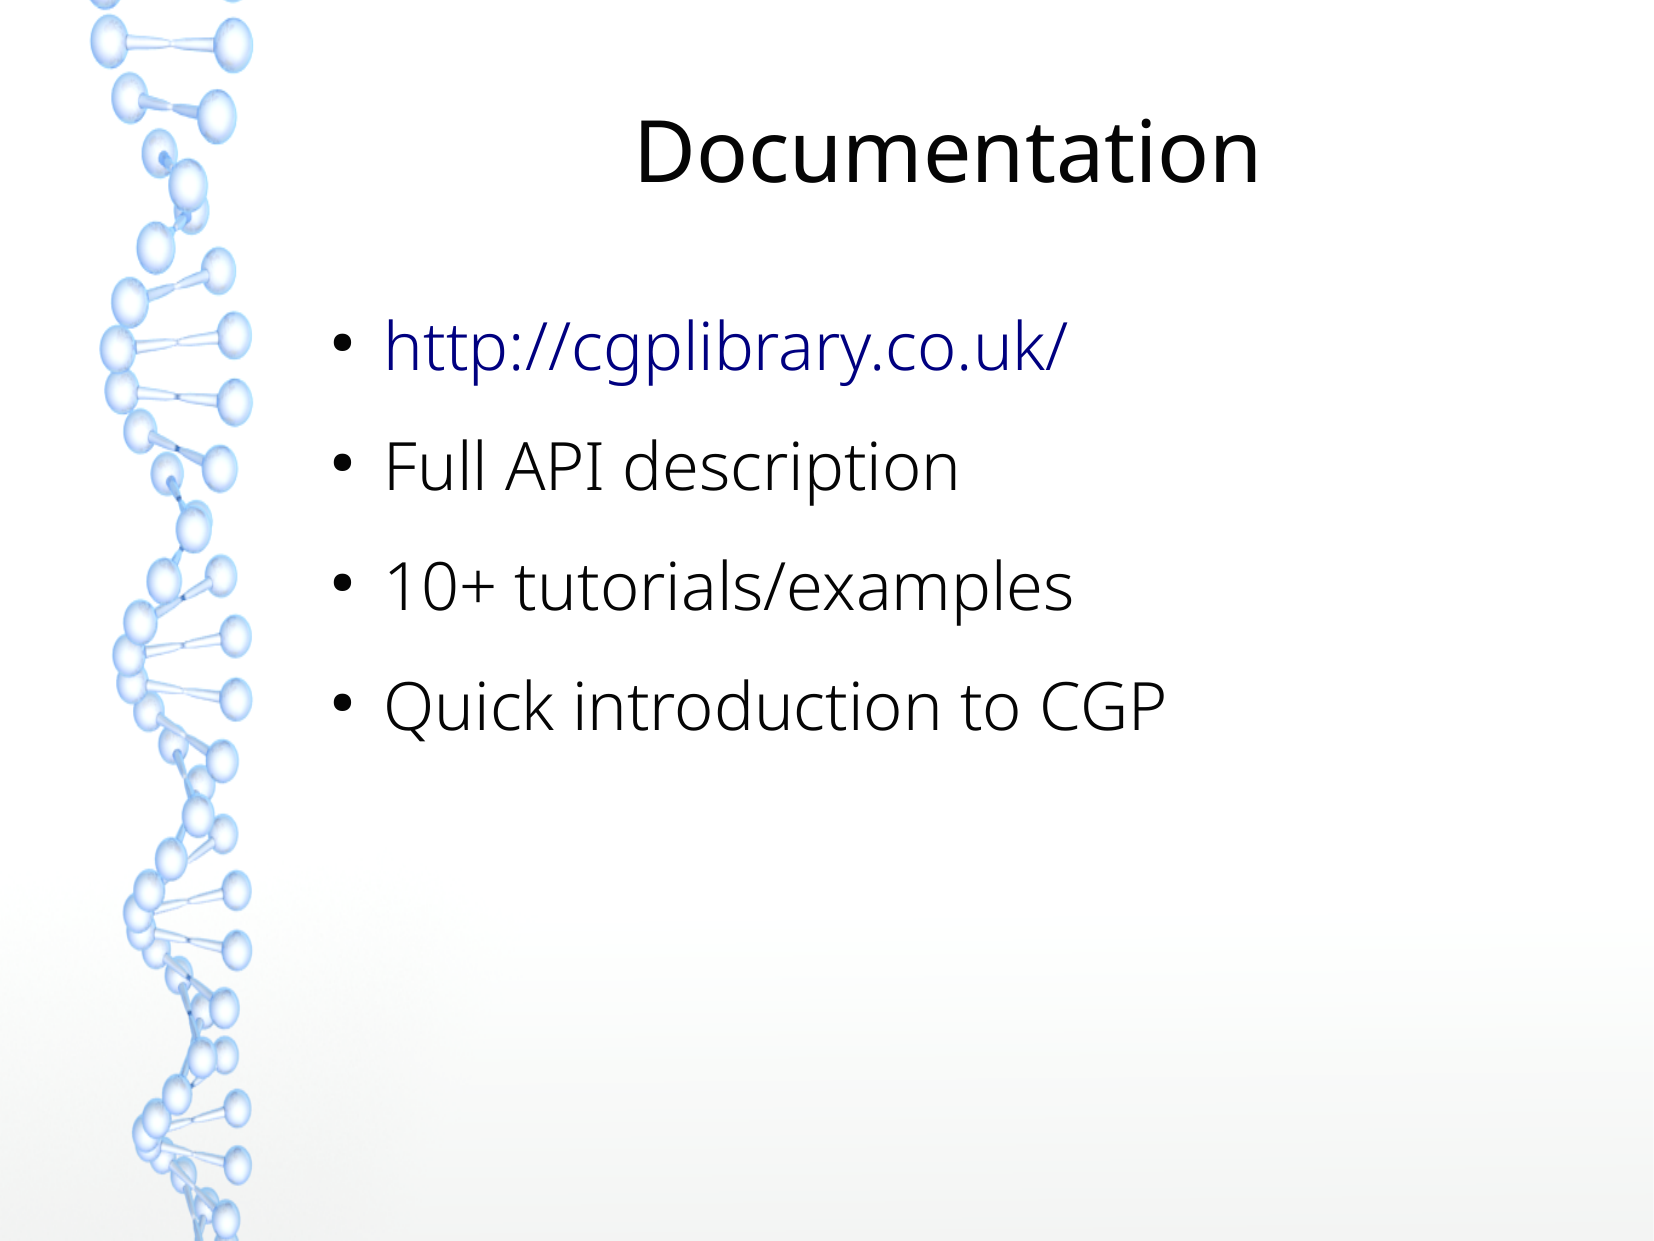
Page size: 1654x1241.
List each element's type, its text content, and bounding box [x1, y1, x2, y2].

picture [0, 0, 1654, 1241]
list http://cgplibrary.co.uk/ Full API description 10+ tutorials/examples Quick introduction to CGP [312, 299, 1642, 1019]
title Documentation [295, 47, 1624, 252]
